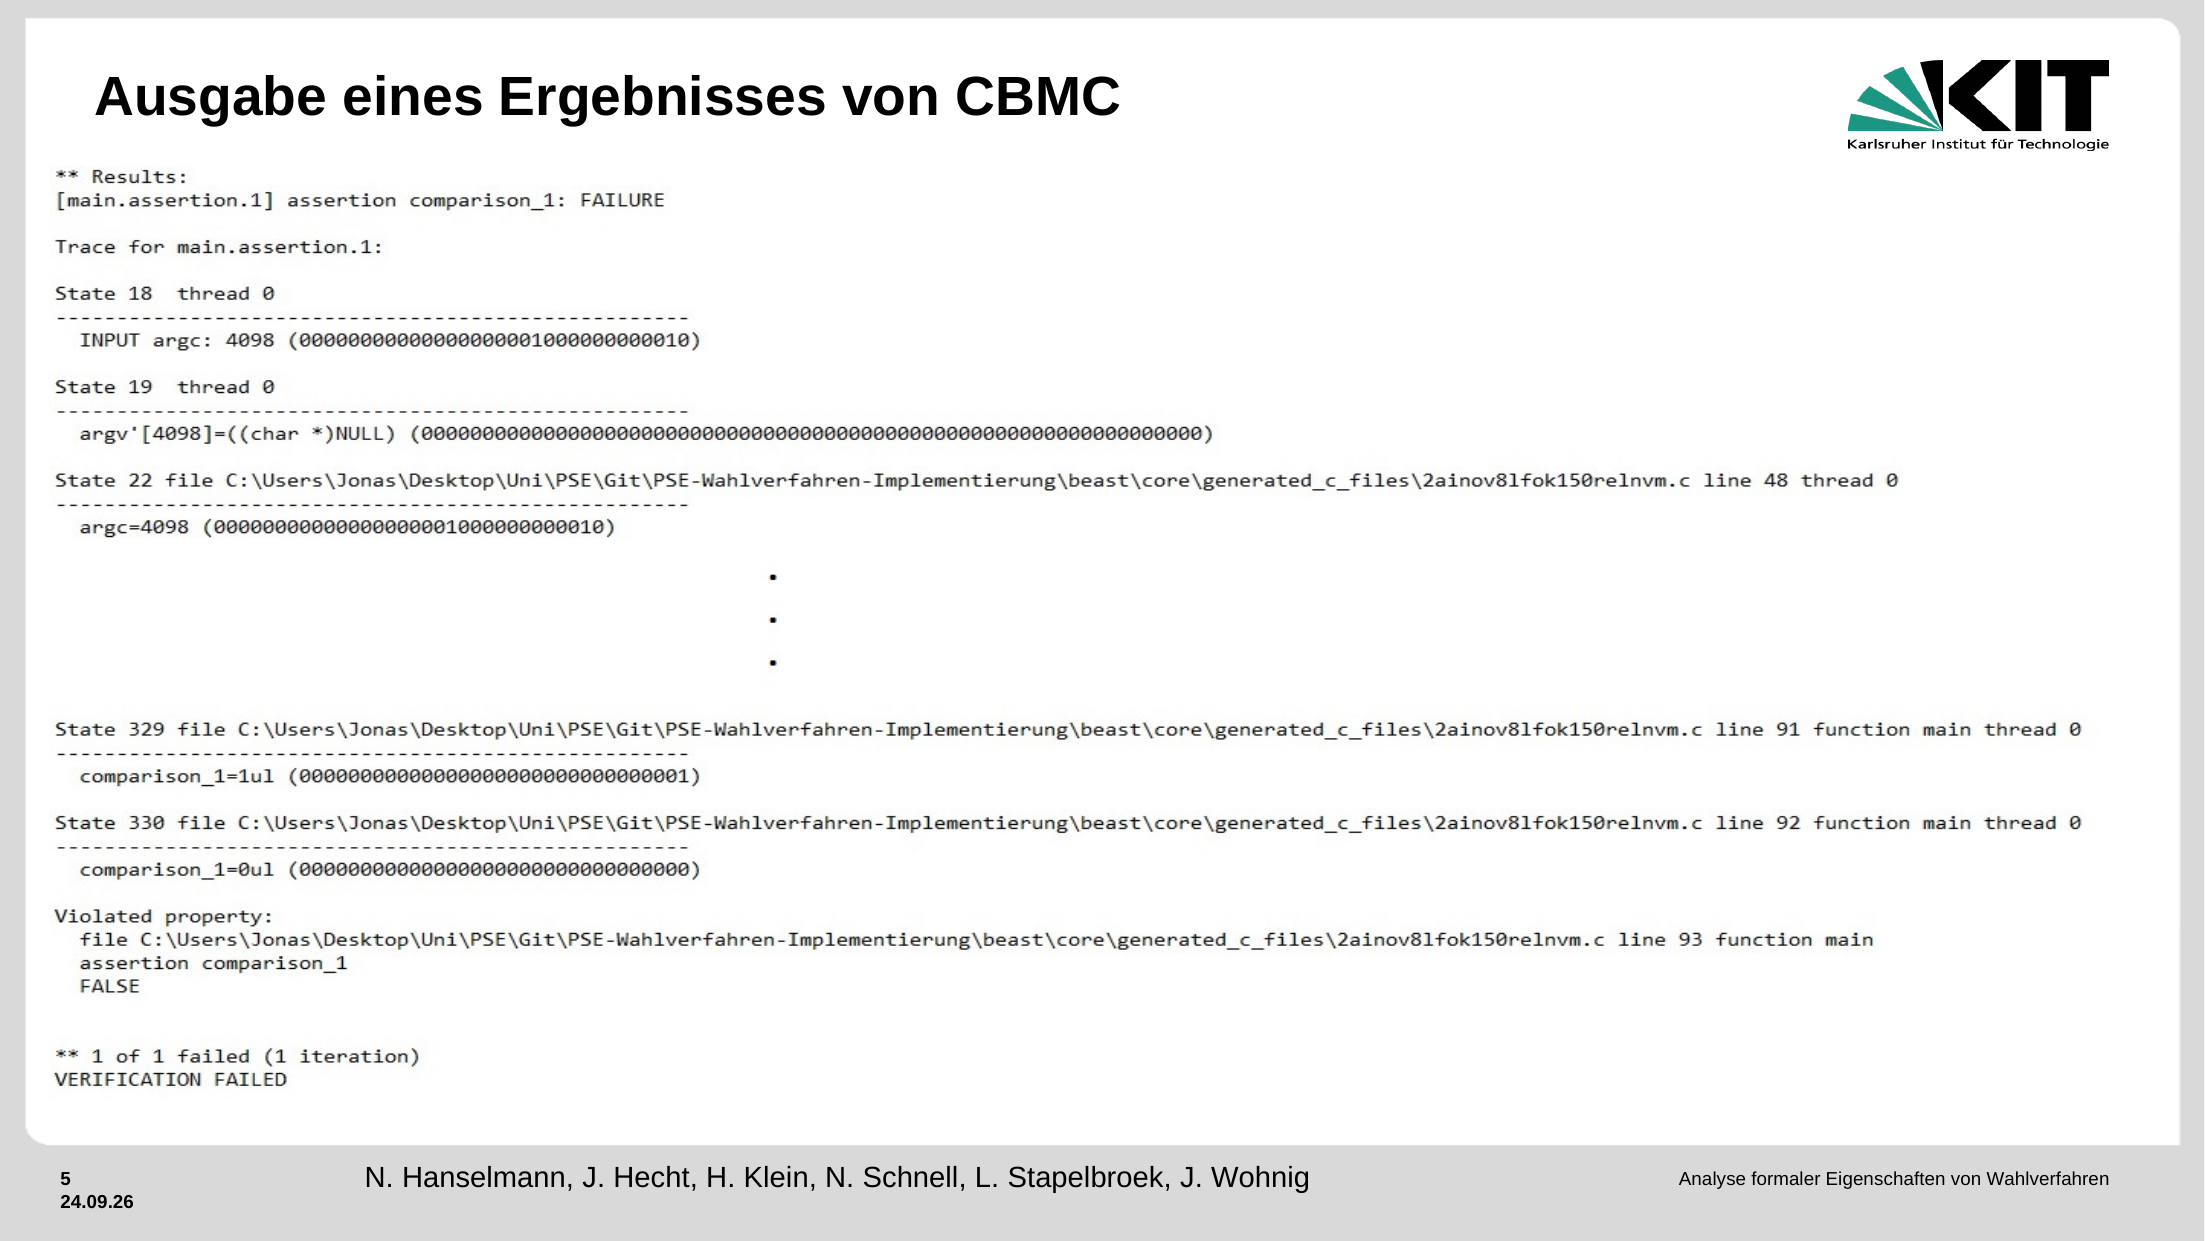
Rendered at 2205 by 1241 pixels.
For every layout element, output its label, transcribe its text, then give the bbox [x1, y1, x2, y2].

title Ausgabe eines Ergebnisses von CBMC [94, 60, 1761, 162]
picture [0, 0, 2205, 1241]
